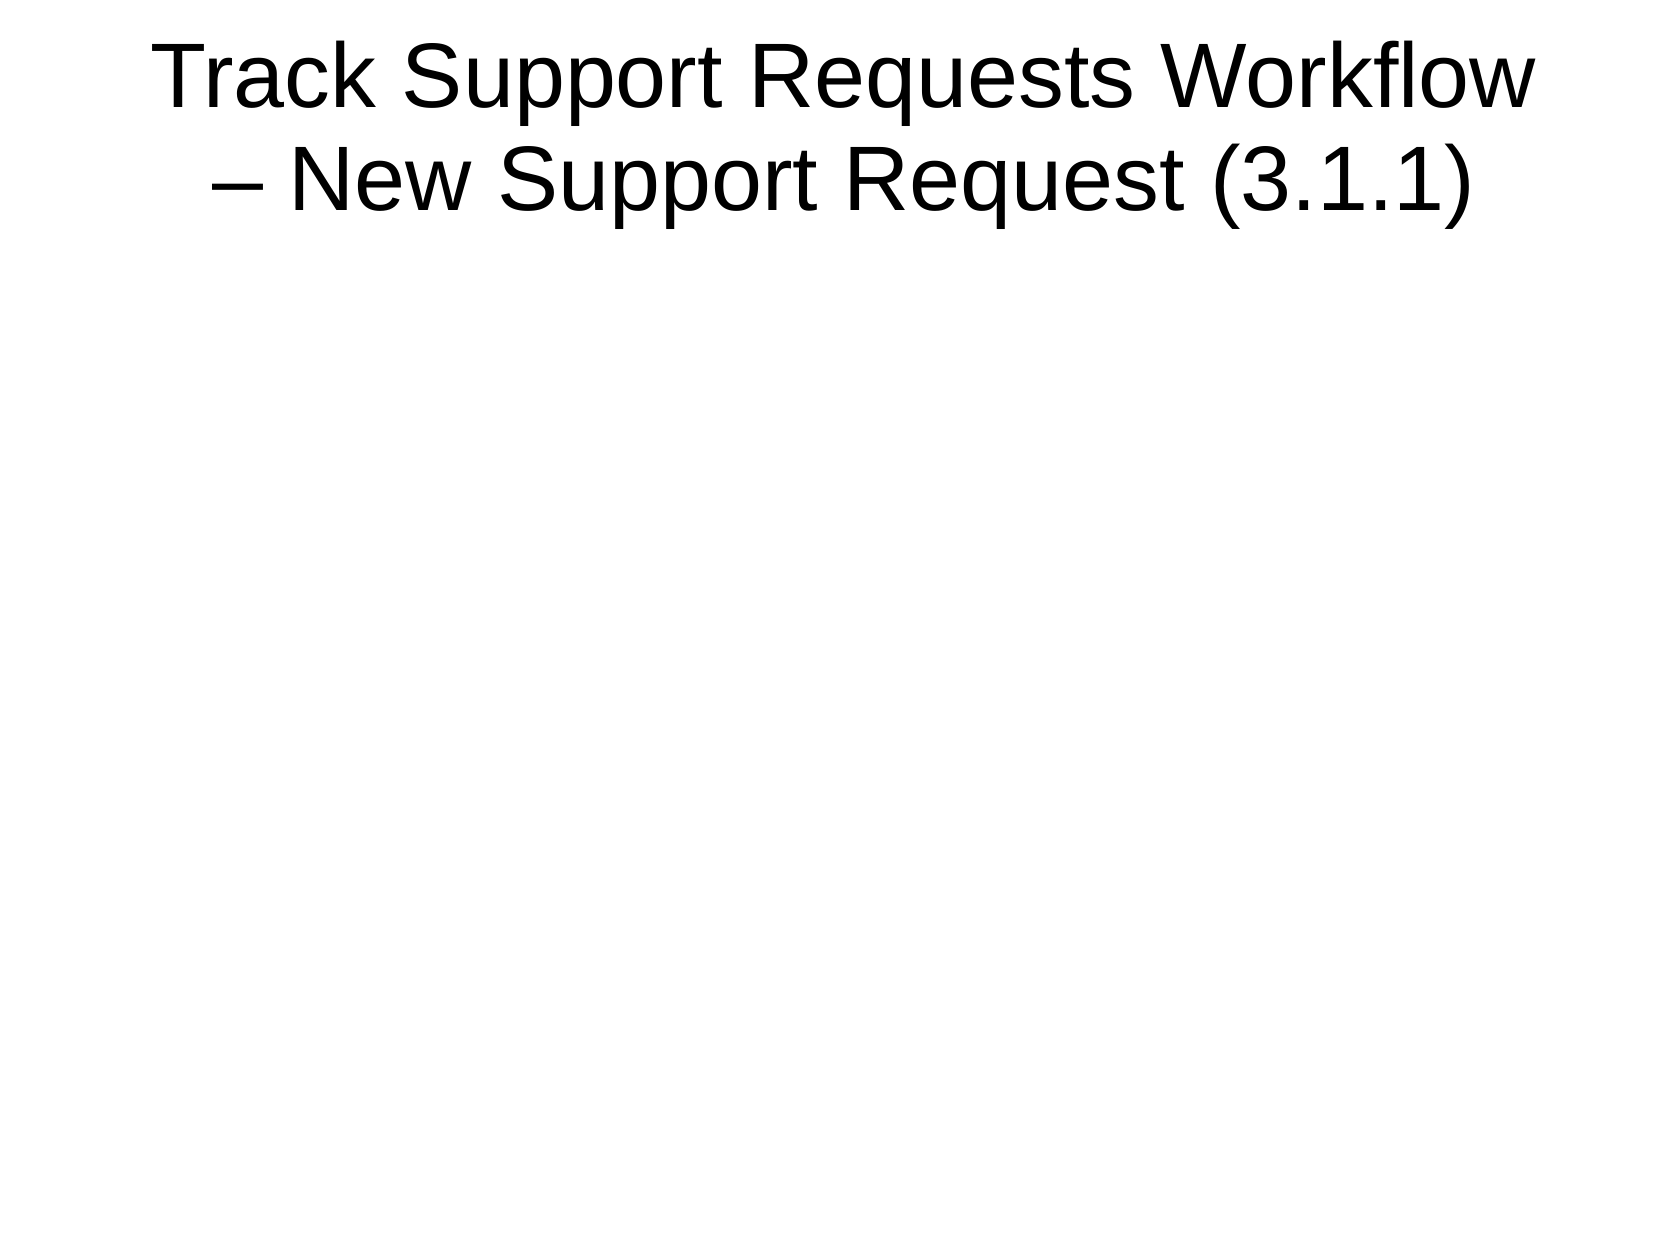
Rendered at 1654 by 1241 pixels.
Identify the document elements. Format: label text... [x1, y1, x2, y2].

title Track Support Requests Workflow – New Support Request (3.1.1) [82, 23, 1571, 231]
